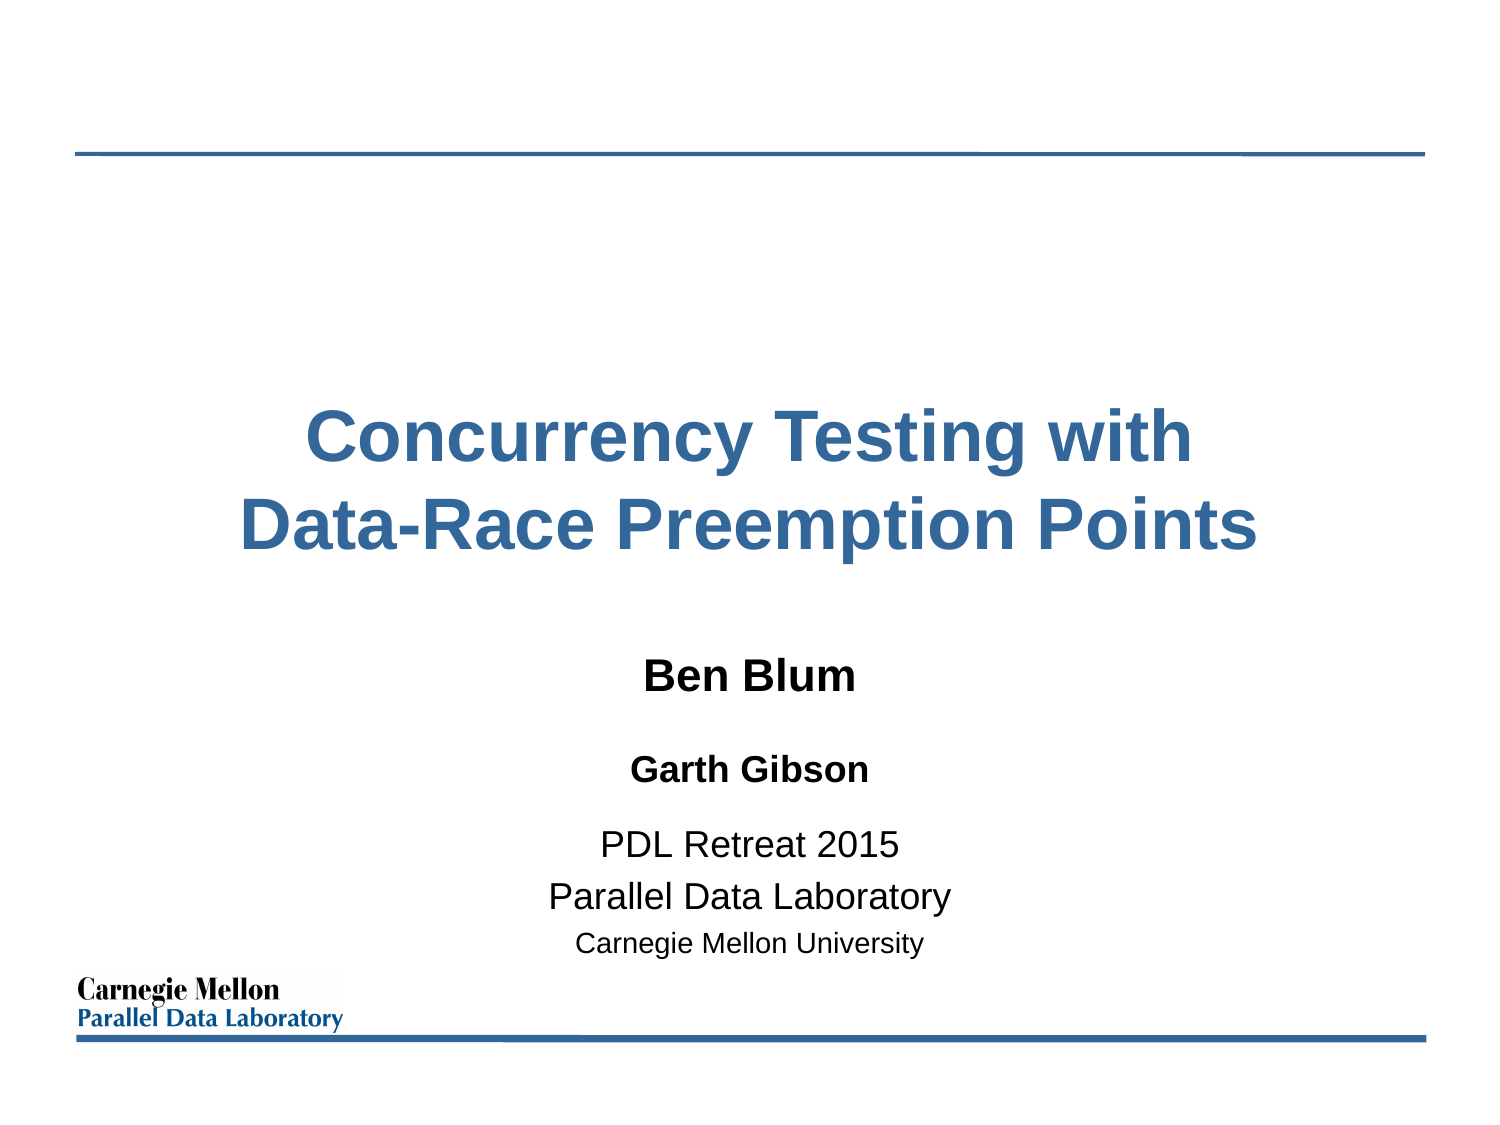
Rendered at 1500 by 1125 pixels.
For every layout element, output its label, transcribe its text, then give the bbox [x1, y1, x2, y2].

title Concurrency Testing with Data-Race Preemption Points [112, 333, 1388, 619]
picture [77, 968, 343, 1033]
subtitle Ben Blum [225, 637, 1276, 708]
text_box Garth Gibson PDL Retreat 2015 Parallel Data Laboratory Carnegie Mellon University [300, 737, 1201, 1021]
